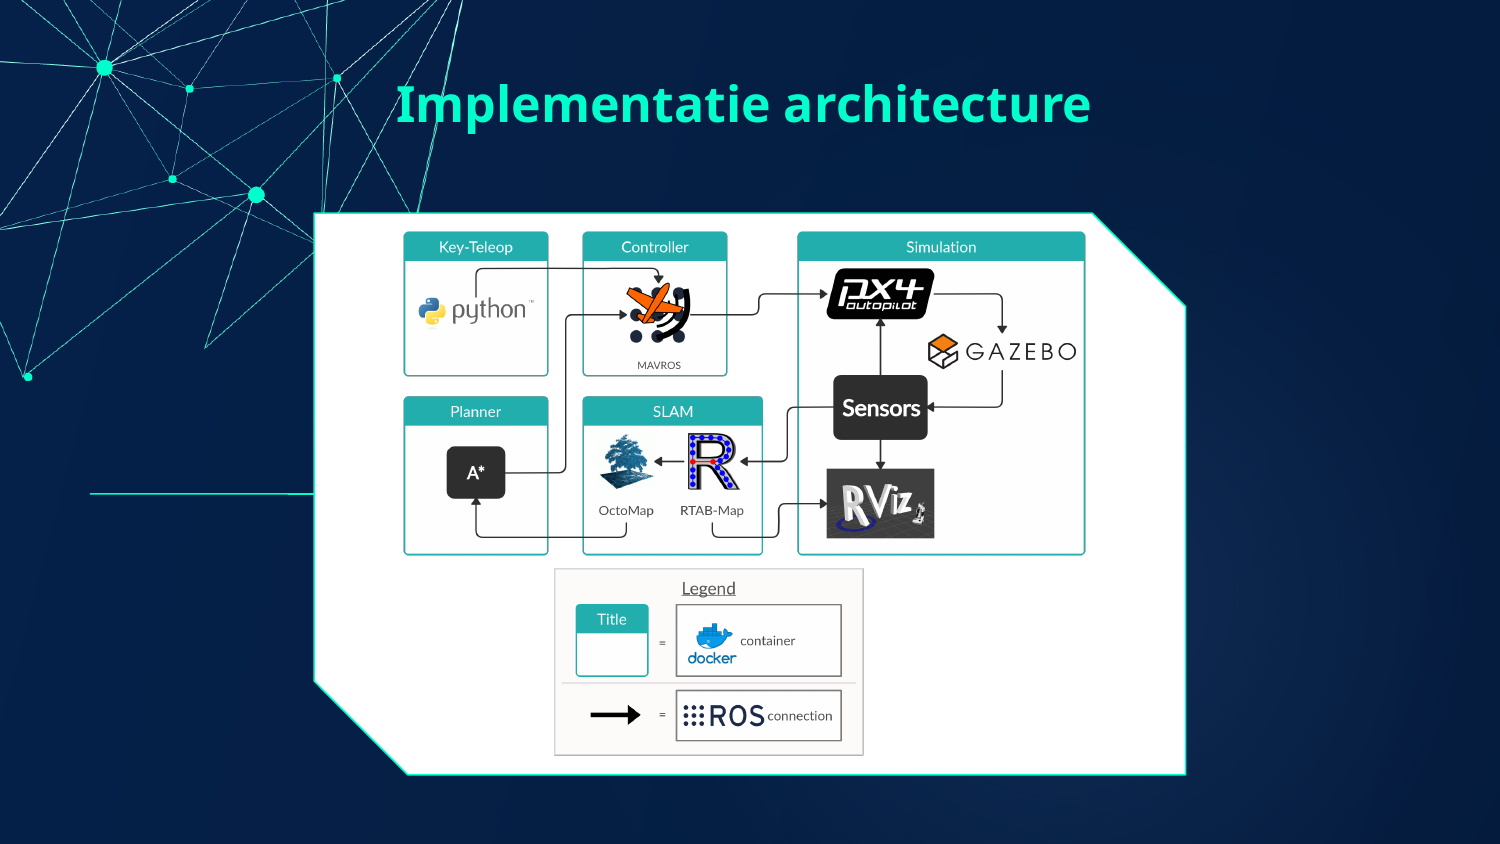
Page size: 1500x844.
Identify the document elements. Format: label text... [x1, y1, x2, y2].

picture [0, 0, 1500, 844]
text_box [406, 223, 1184, 773]
text_box [316, 215, 1094, 754]
title Implementatie architecture [316, 57, 1173, 214]
